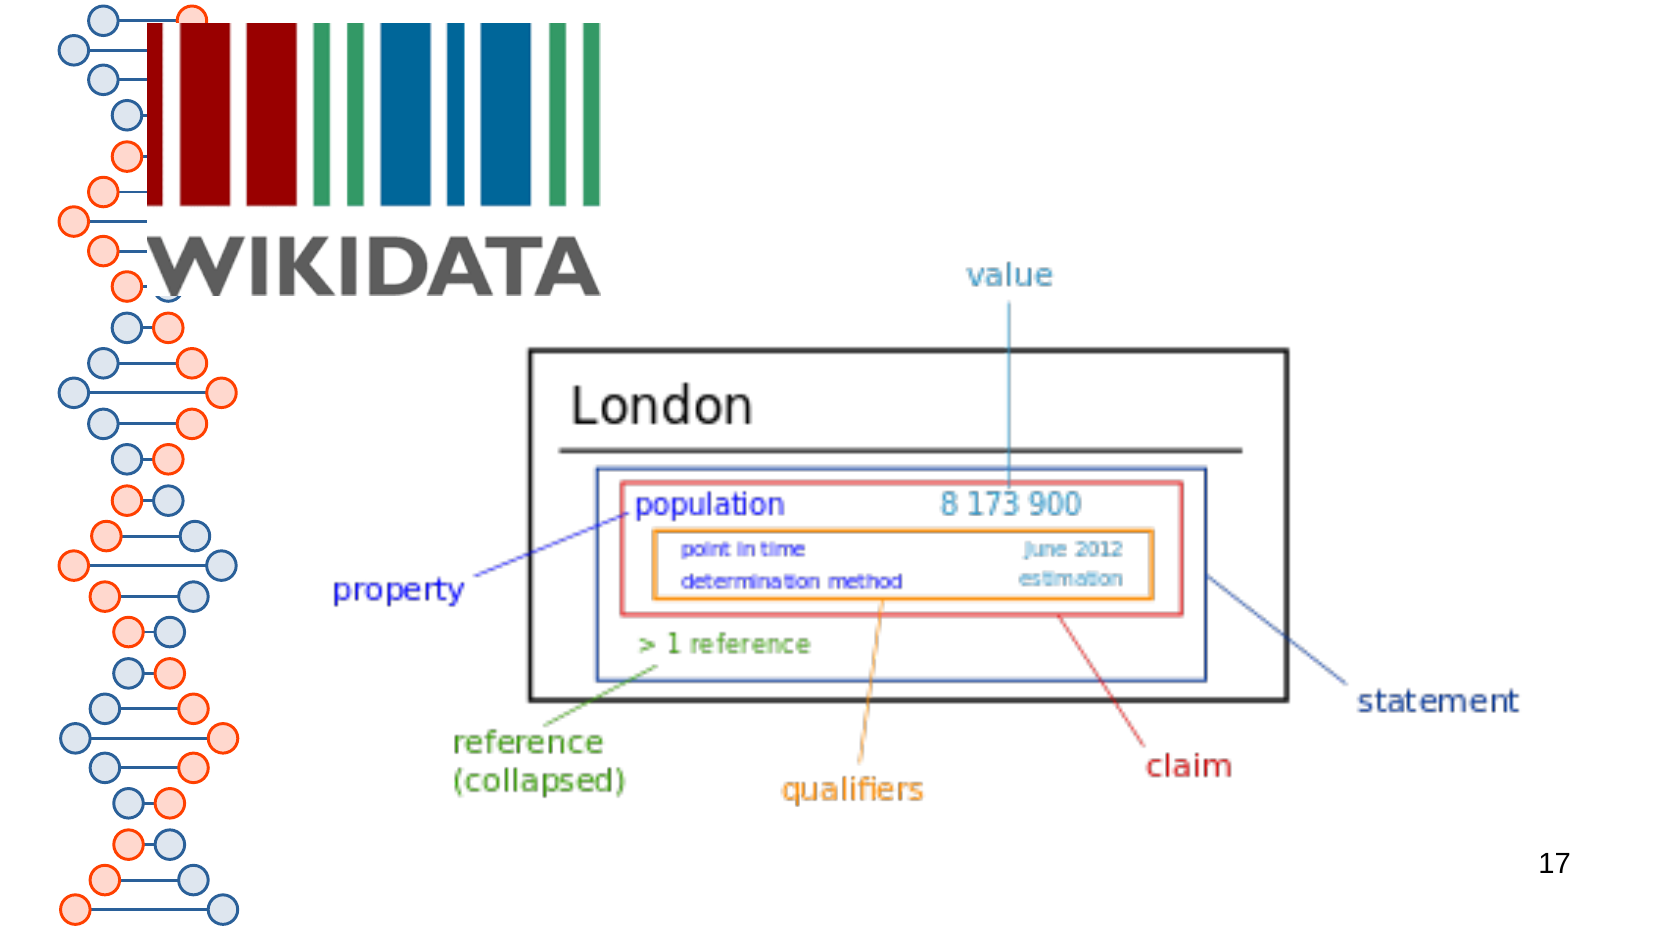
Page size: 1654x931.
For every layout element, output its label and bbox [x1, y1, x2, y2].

picture [147, 23, 1593, 857]
